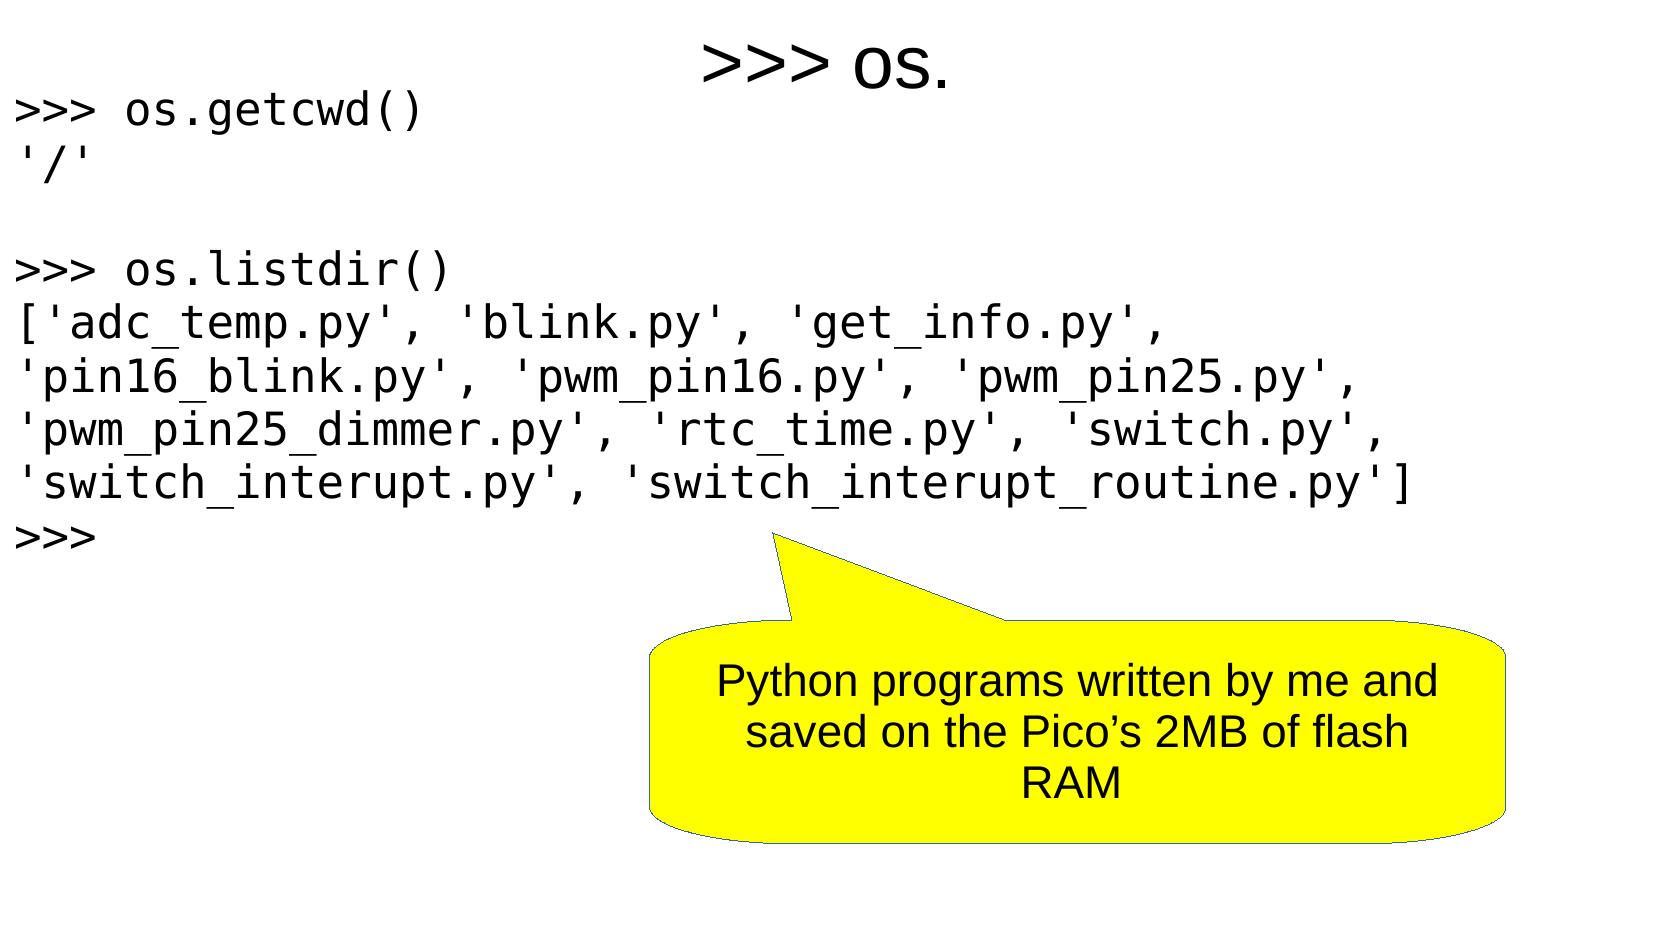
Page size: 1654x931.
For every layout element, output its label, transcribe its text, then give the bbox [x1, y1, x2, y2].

title >>> os. [82, 20, 1571, 75]
text_box Python programs written by me and saved on the Pico’s 2MB of flash RAM [649, 532, 1506, 844]
text_box >>> os.getcwd() '/' >>> os.listdir() ['adc_temp.py', 'blink.py', 'get_info.py', 'pin16_blink.py', 'pwm_pin16.py', 'pwm_pin25.py', 'pwm_pin25_dimmer.py', 'rtc_time.py', 'switch.py', 'switch_interupt.py', 'switch_interupt_routine.py'] >>> [0, 75, 1654, 815]
